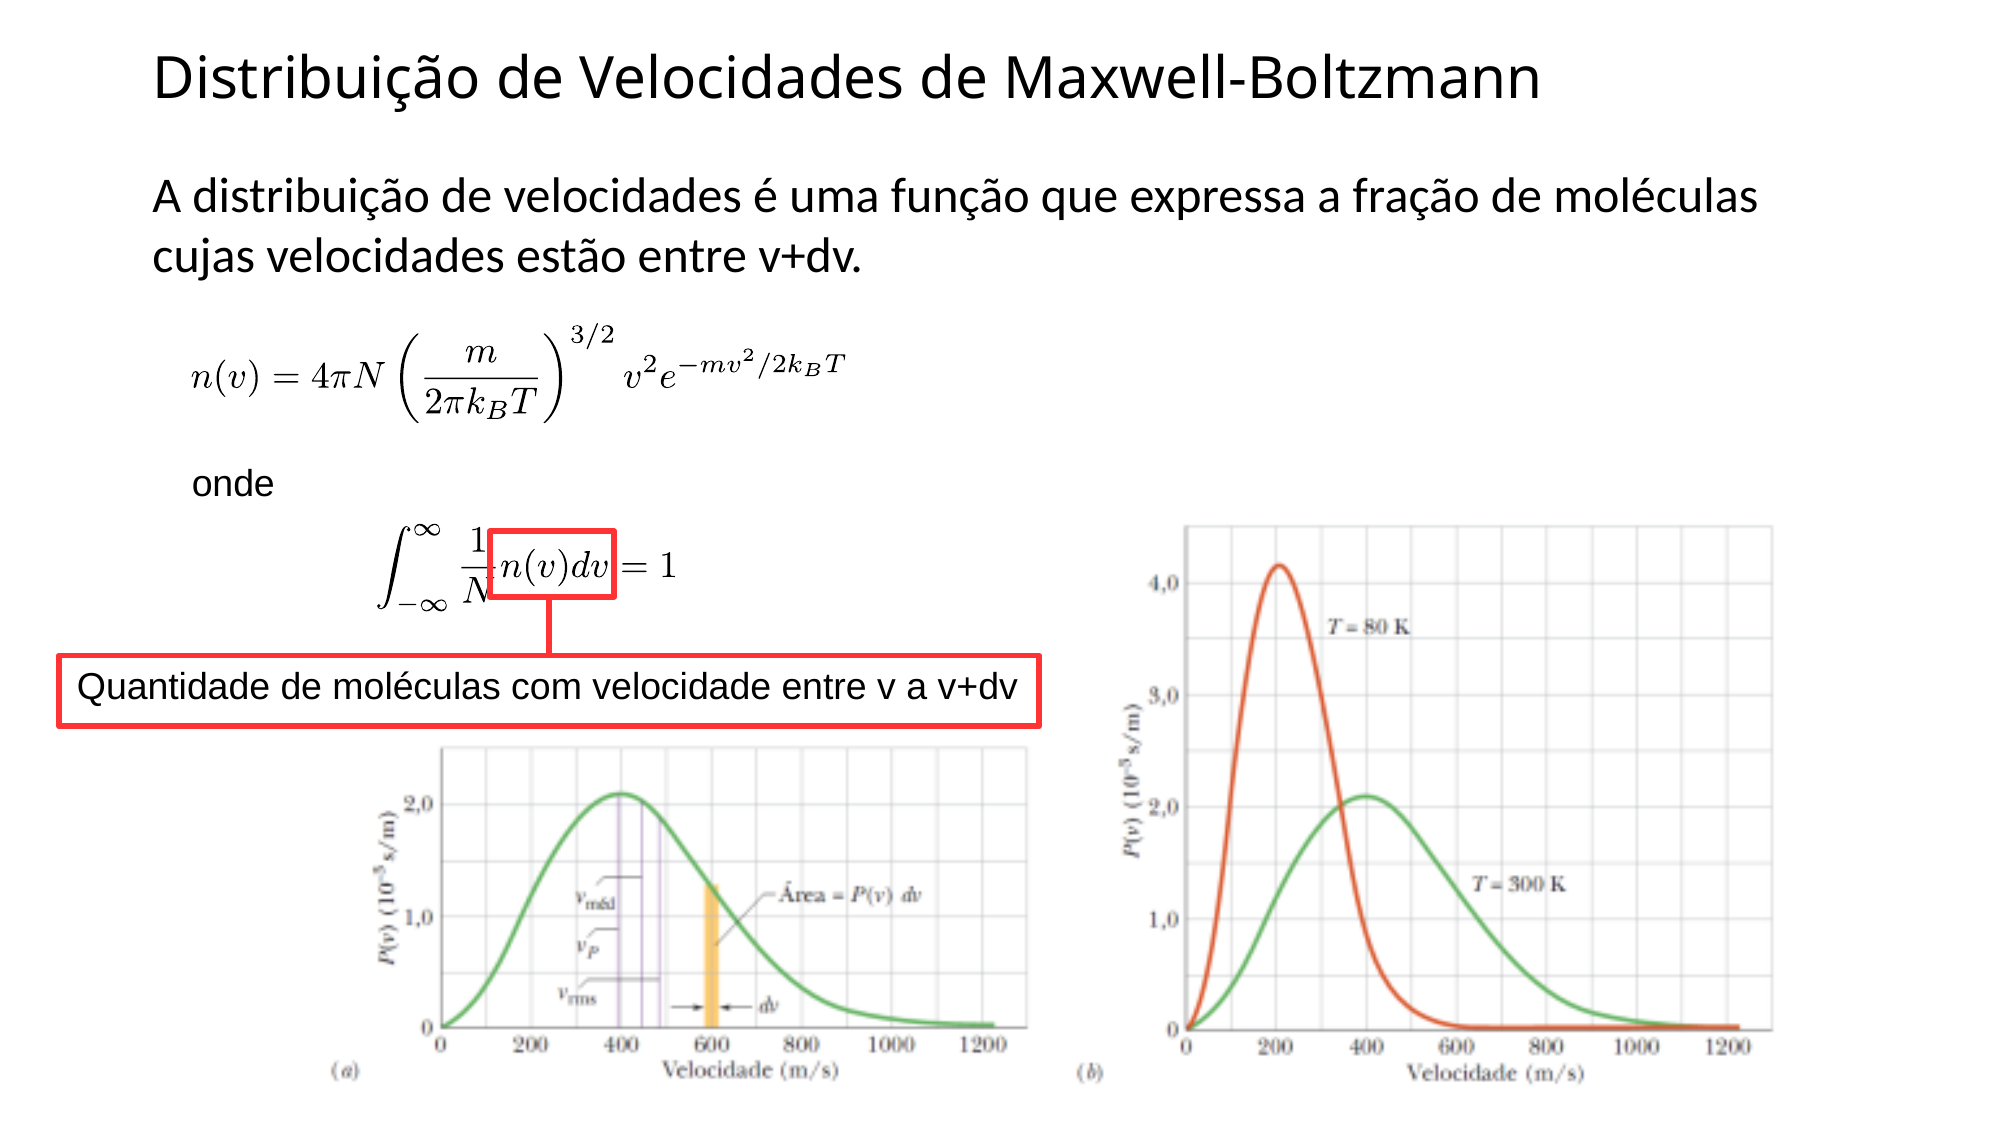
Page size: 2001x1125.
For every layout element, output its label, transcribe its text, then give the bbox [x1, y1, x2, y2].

text_box onde [177, 454, 296, 512]
text_box Quantidade de moléculas com velocidade entre v a v+dv [59, 655, 1040, 727]
picture [295, 511, 1837, 1108]
text_box [493, 534, 611, 594]
title Distribuição de Velocidades de Maxwell-Boltzmann [137, 18, 1863, 142]
text_box A distribuição de velocidades é uma função que expressa a fração de moléculas cujas velocidades estão entre v+dv. [137, 154, 1867, 290]
text_box [190, 322, 847, 424]
text_box [374, 523, 678, 615]
